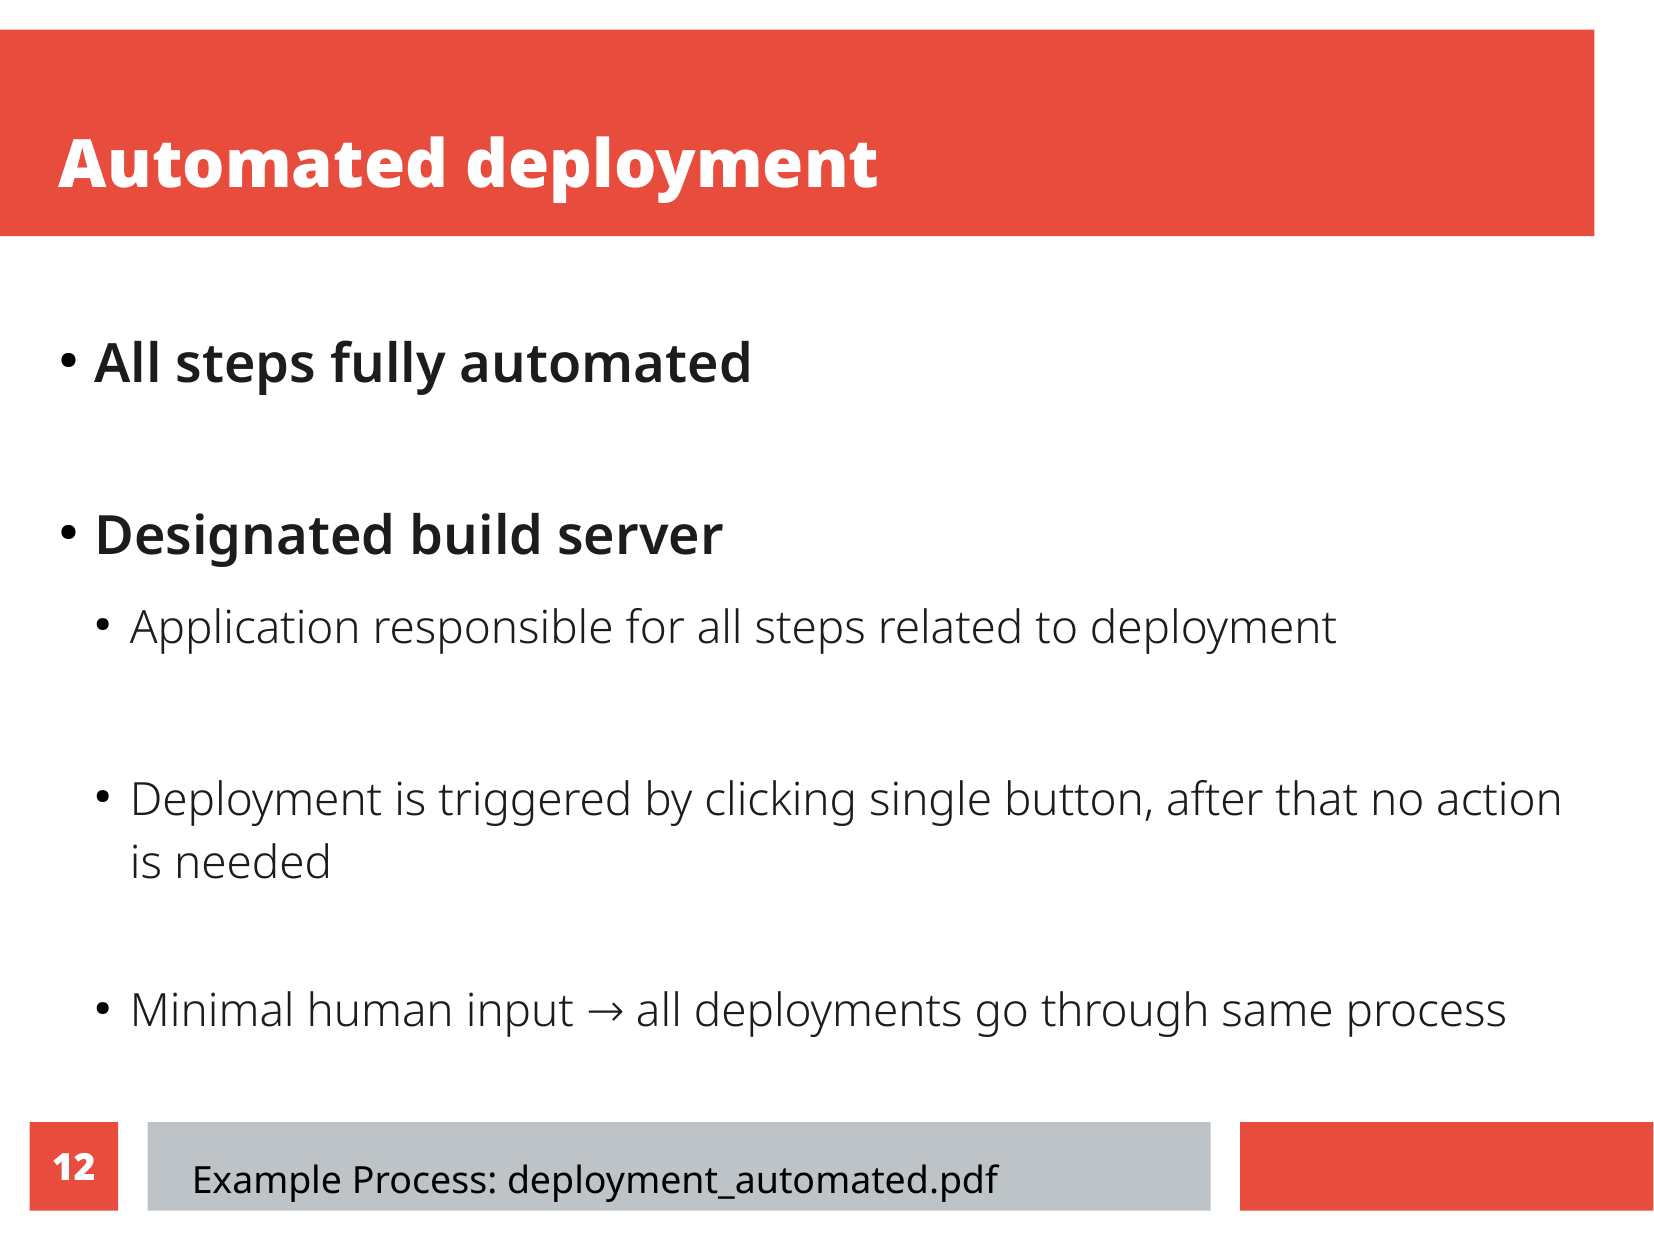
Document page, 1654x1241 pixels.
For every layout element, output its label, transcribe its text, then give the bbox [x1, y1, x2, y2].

text_box Example Process: deployment_automated.pdf [177, 1145, 929, 1208]
title Automated deployment [59, 59, 1595, 207]
list All steps fully automated Designated build server Application responsible for all steps related to deployment Deployment is triggered by clicking single button, after that no action is needed Minimal human input → all deployments go through same process [59, 324, 1565, 1093]
